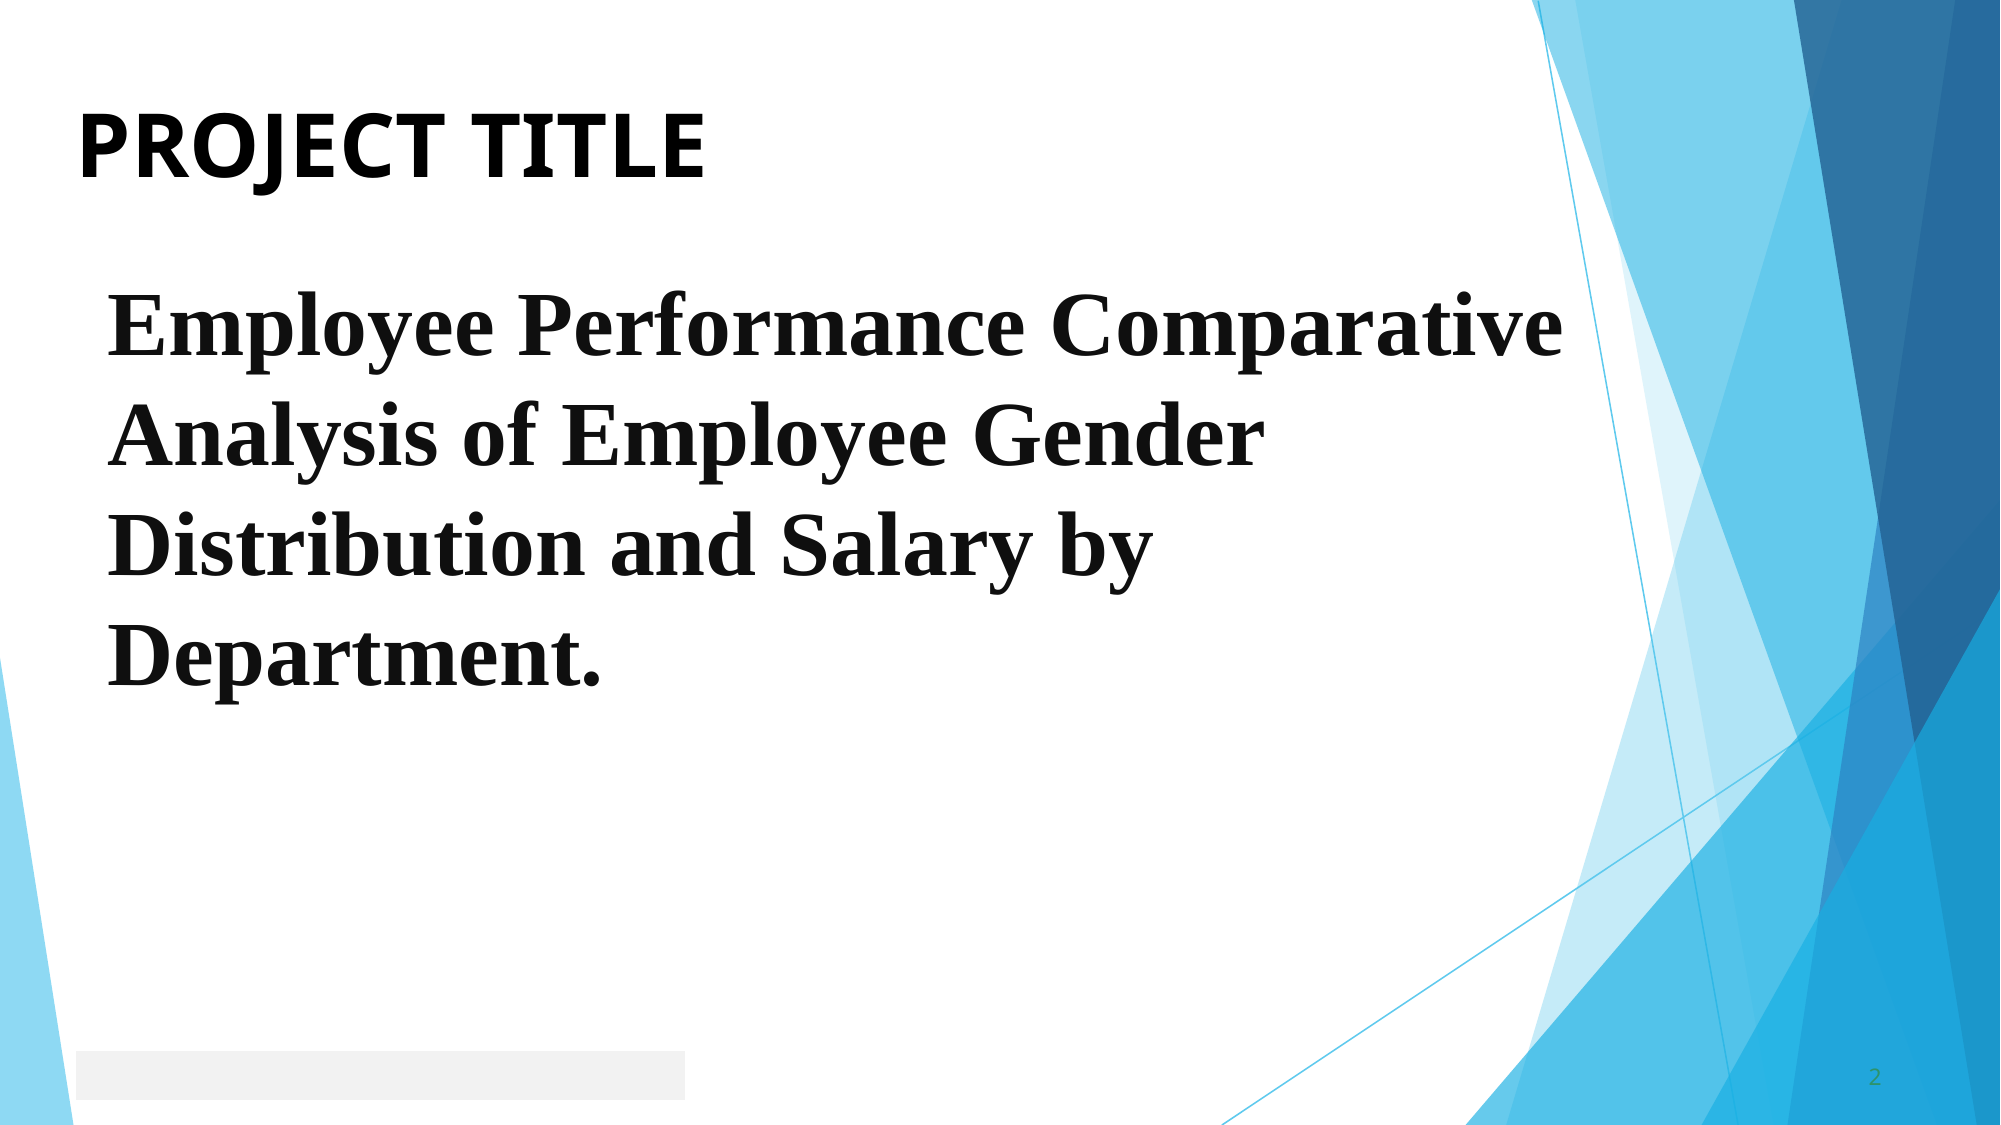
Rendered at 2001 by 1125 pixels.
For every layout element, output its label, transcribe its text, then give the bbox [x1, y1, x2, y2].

picture [76, 1051, 685, 1100]
text_box [0, 657, 74, 1125]
title PROJECT TITLE [73, 86, 759, 197]
text_box Employee Performance Comparative Analysis of Employee Gender Distribution and Salary by Department. [92, 256, 1611, 716]
text_box [1465, 0, 2000, 1125]
slide_number 2 [1862, 1061, 1888, 1094]
